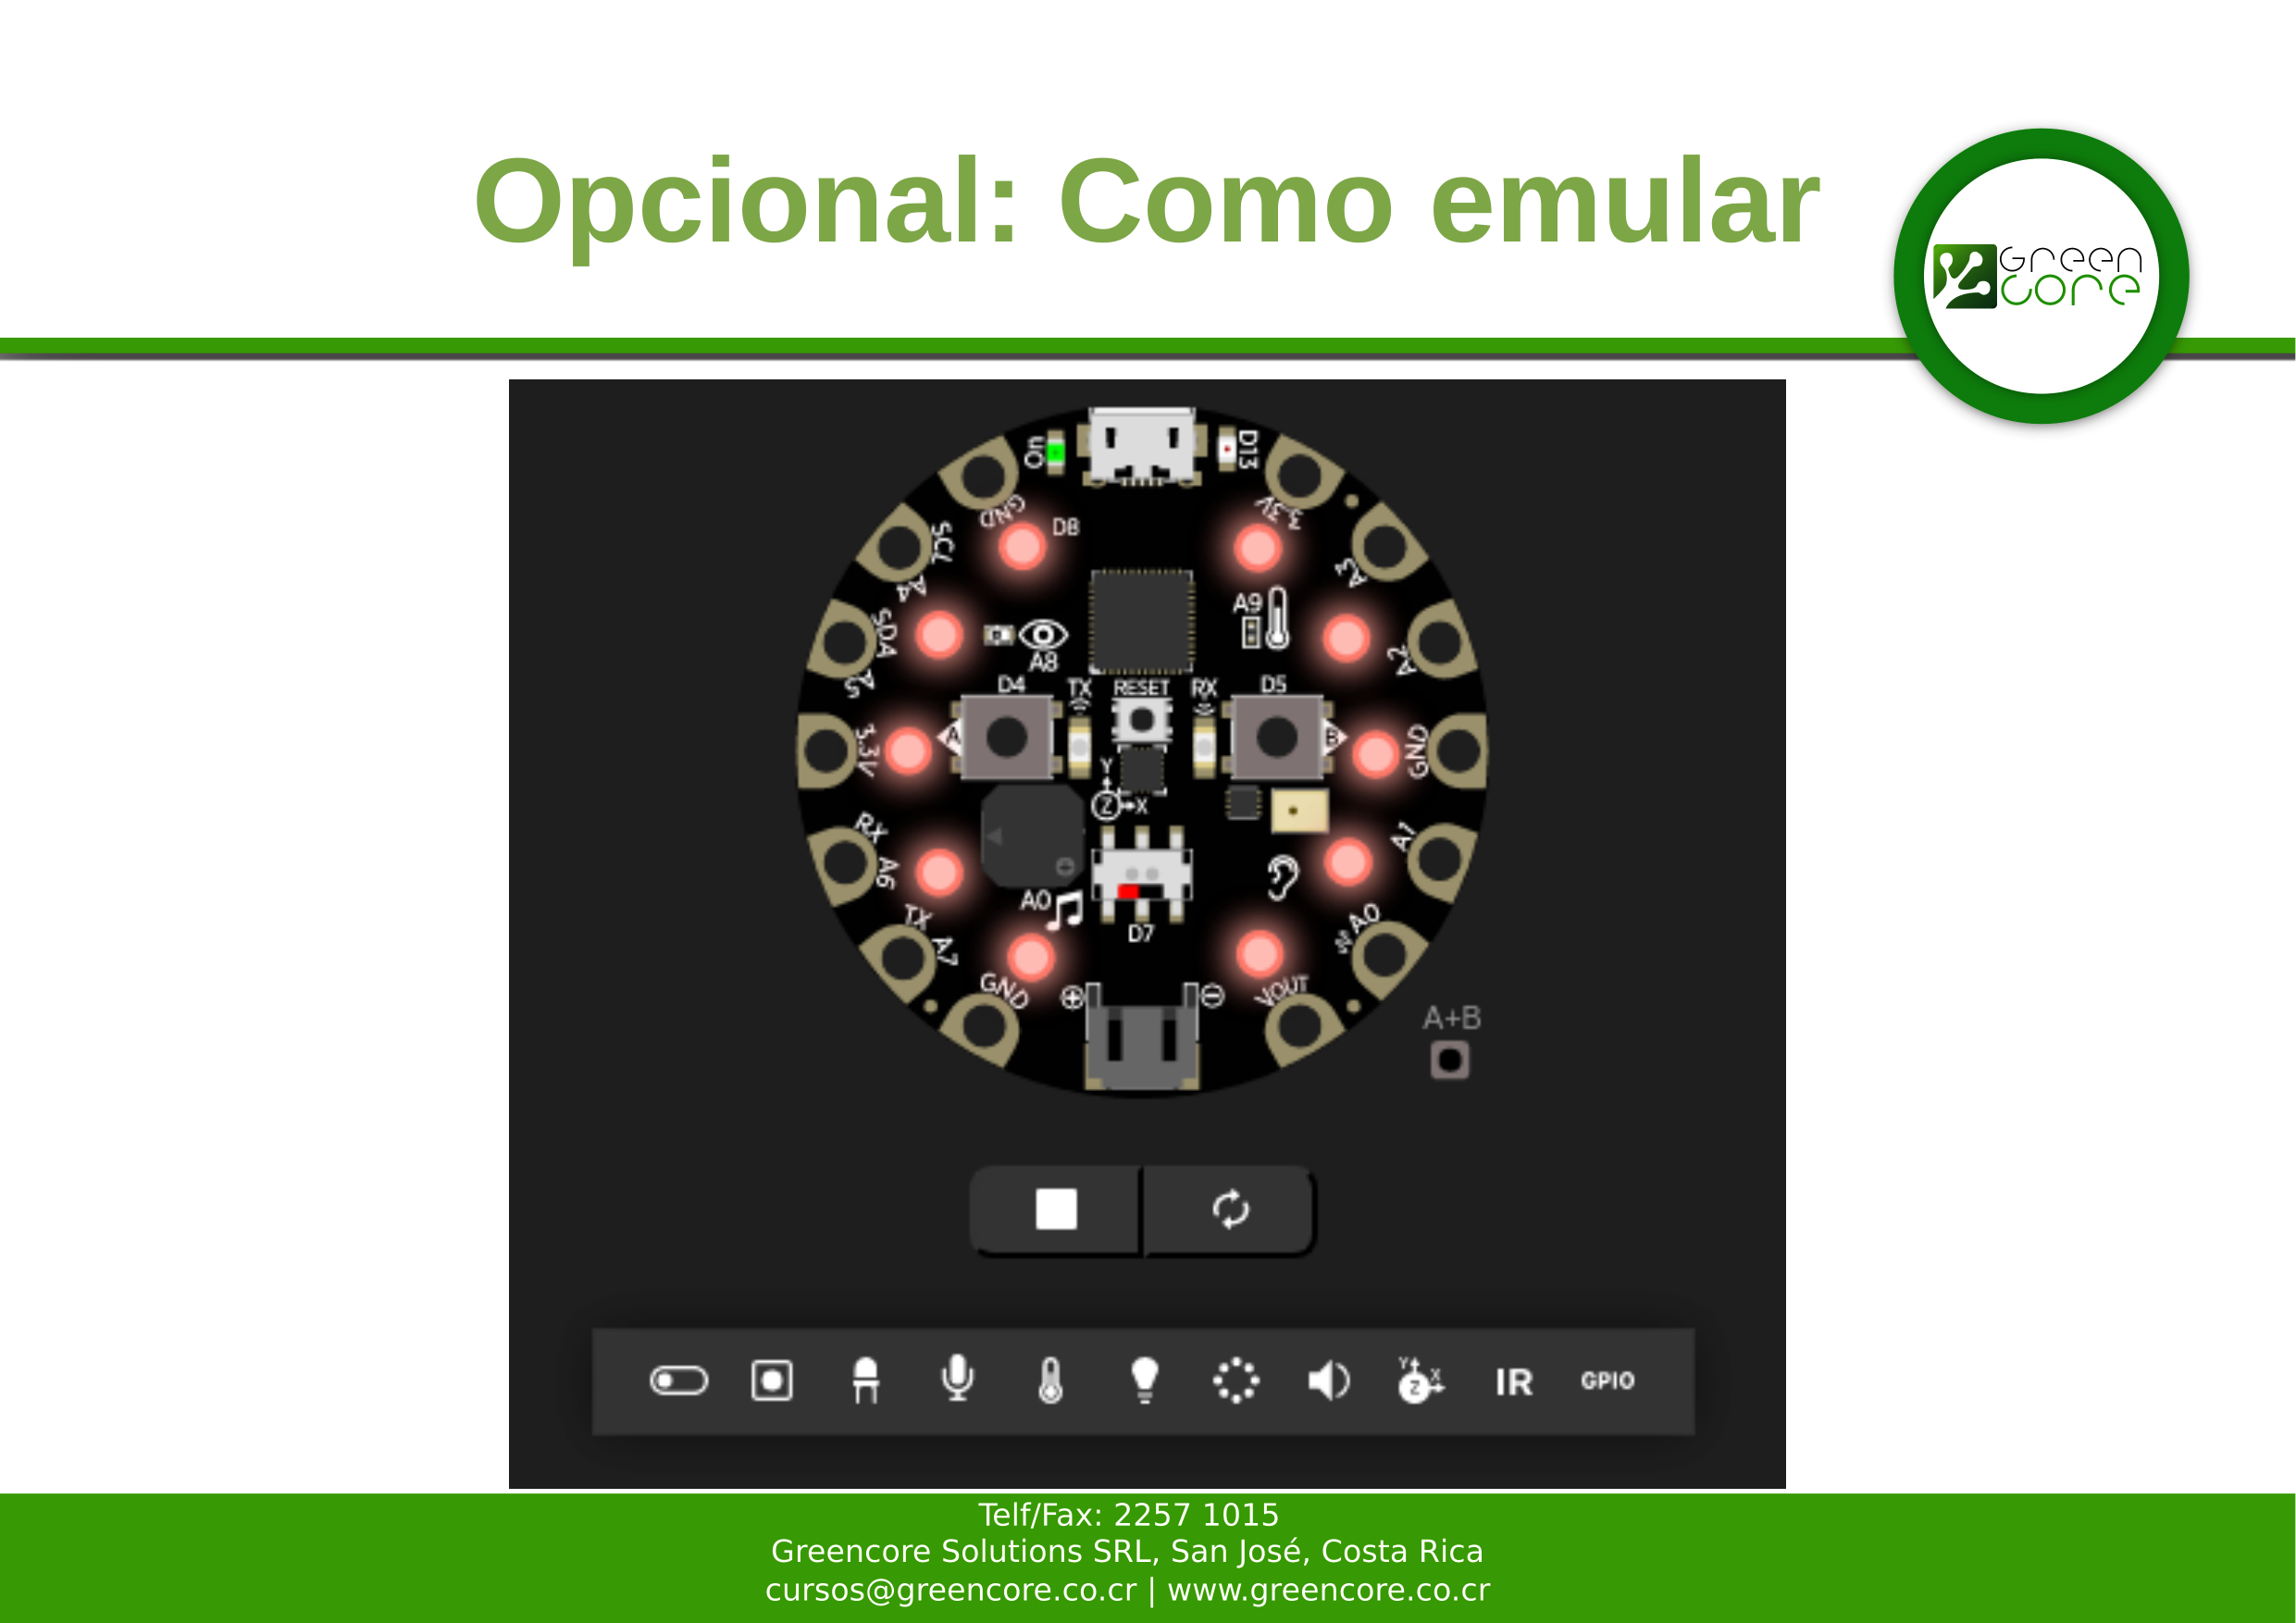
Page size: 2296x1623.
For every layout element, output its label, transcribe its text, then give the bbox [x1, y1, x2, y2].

picture [0, 0, 2296, 1623]
title Opcional: Como emular [115, 64, 2181, 336]
